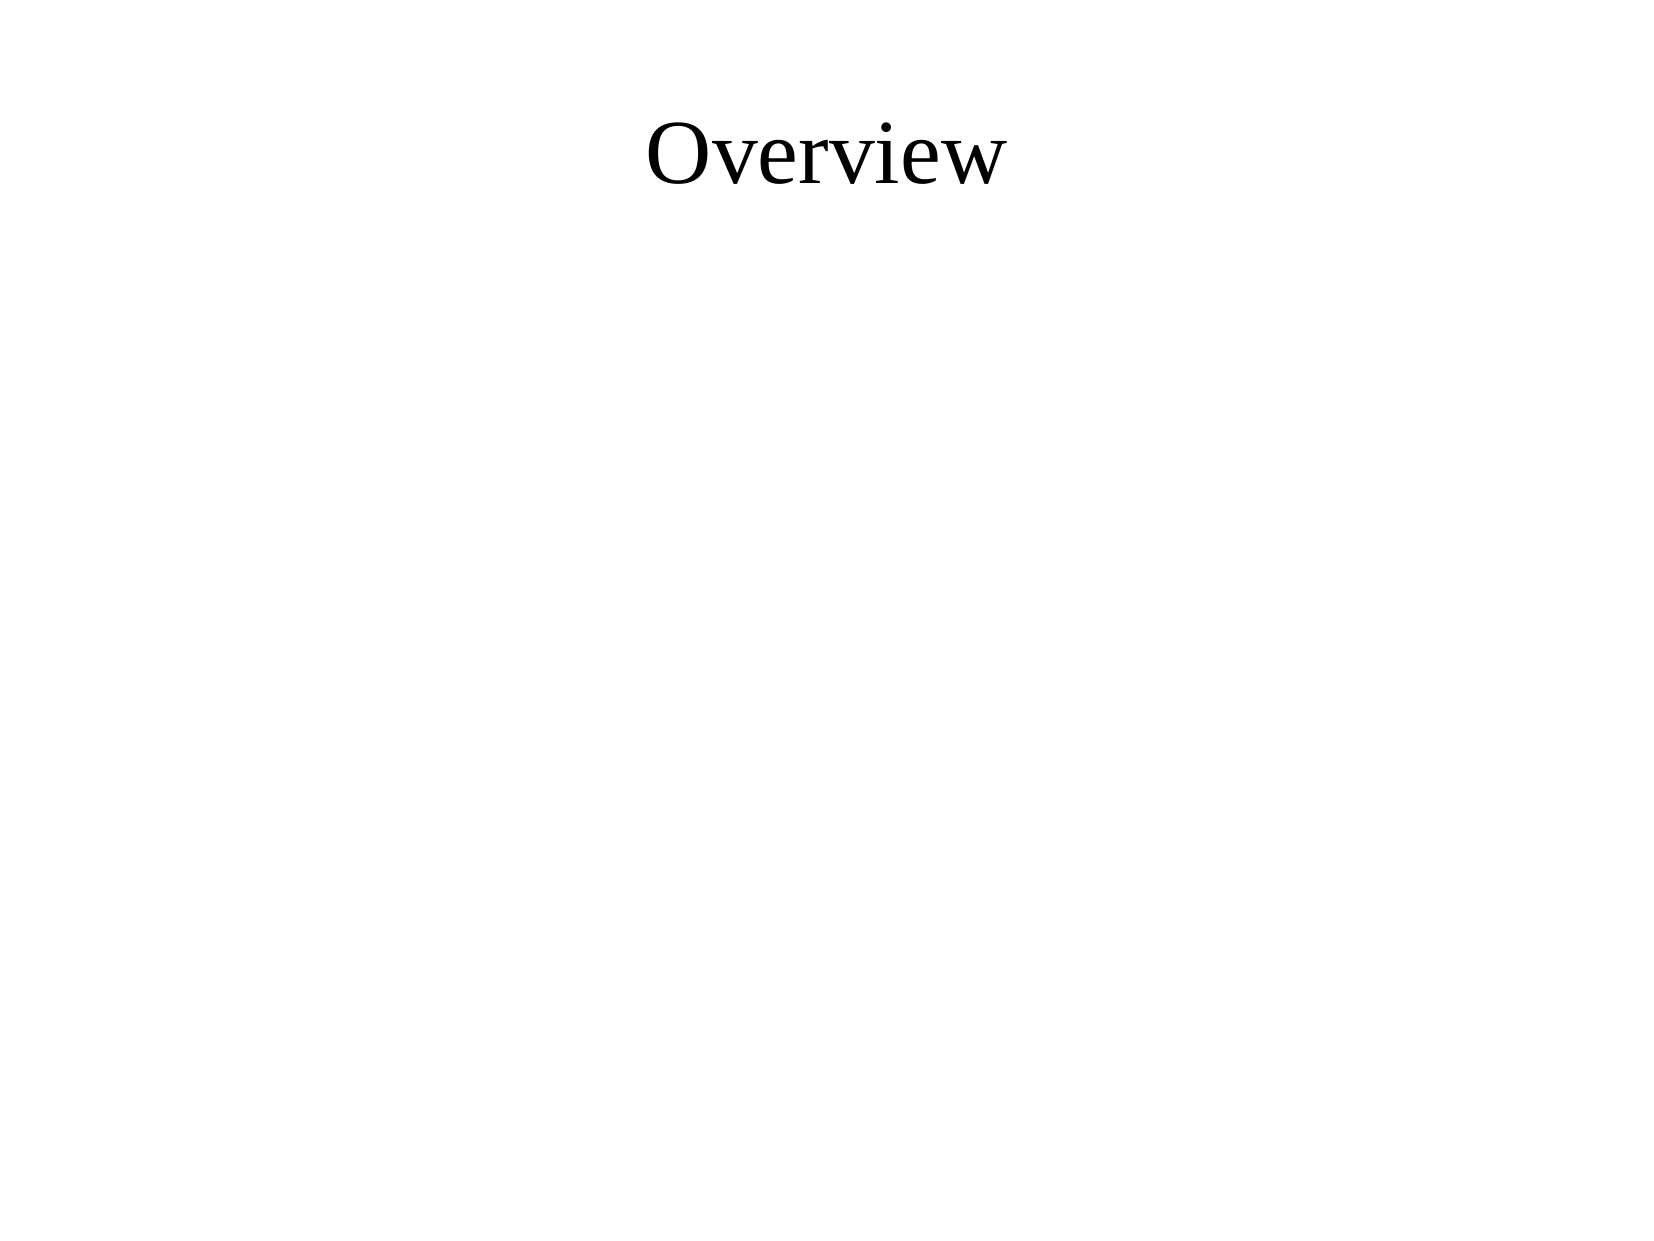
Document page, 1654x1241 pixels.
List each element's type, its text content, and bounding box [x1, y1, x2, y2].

title Overview [82, 49, 1571, 257]
